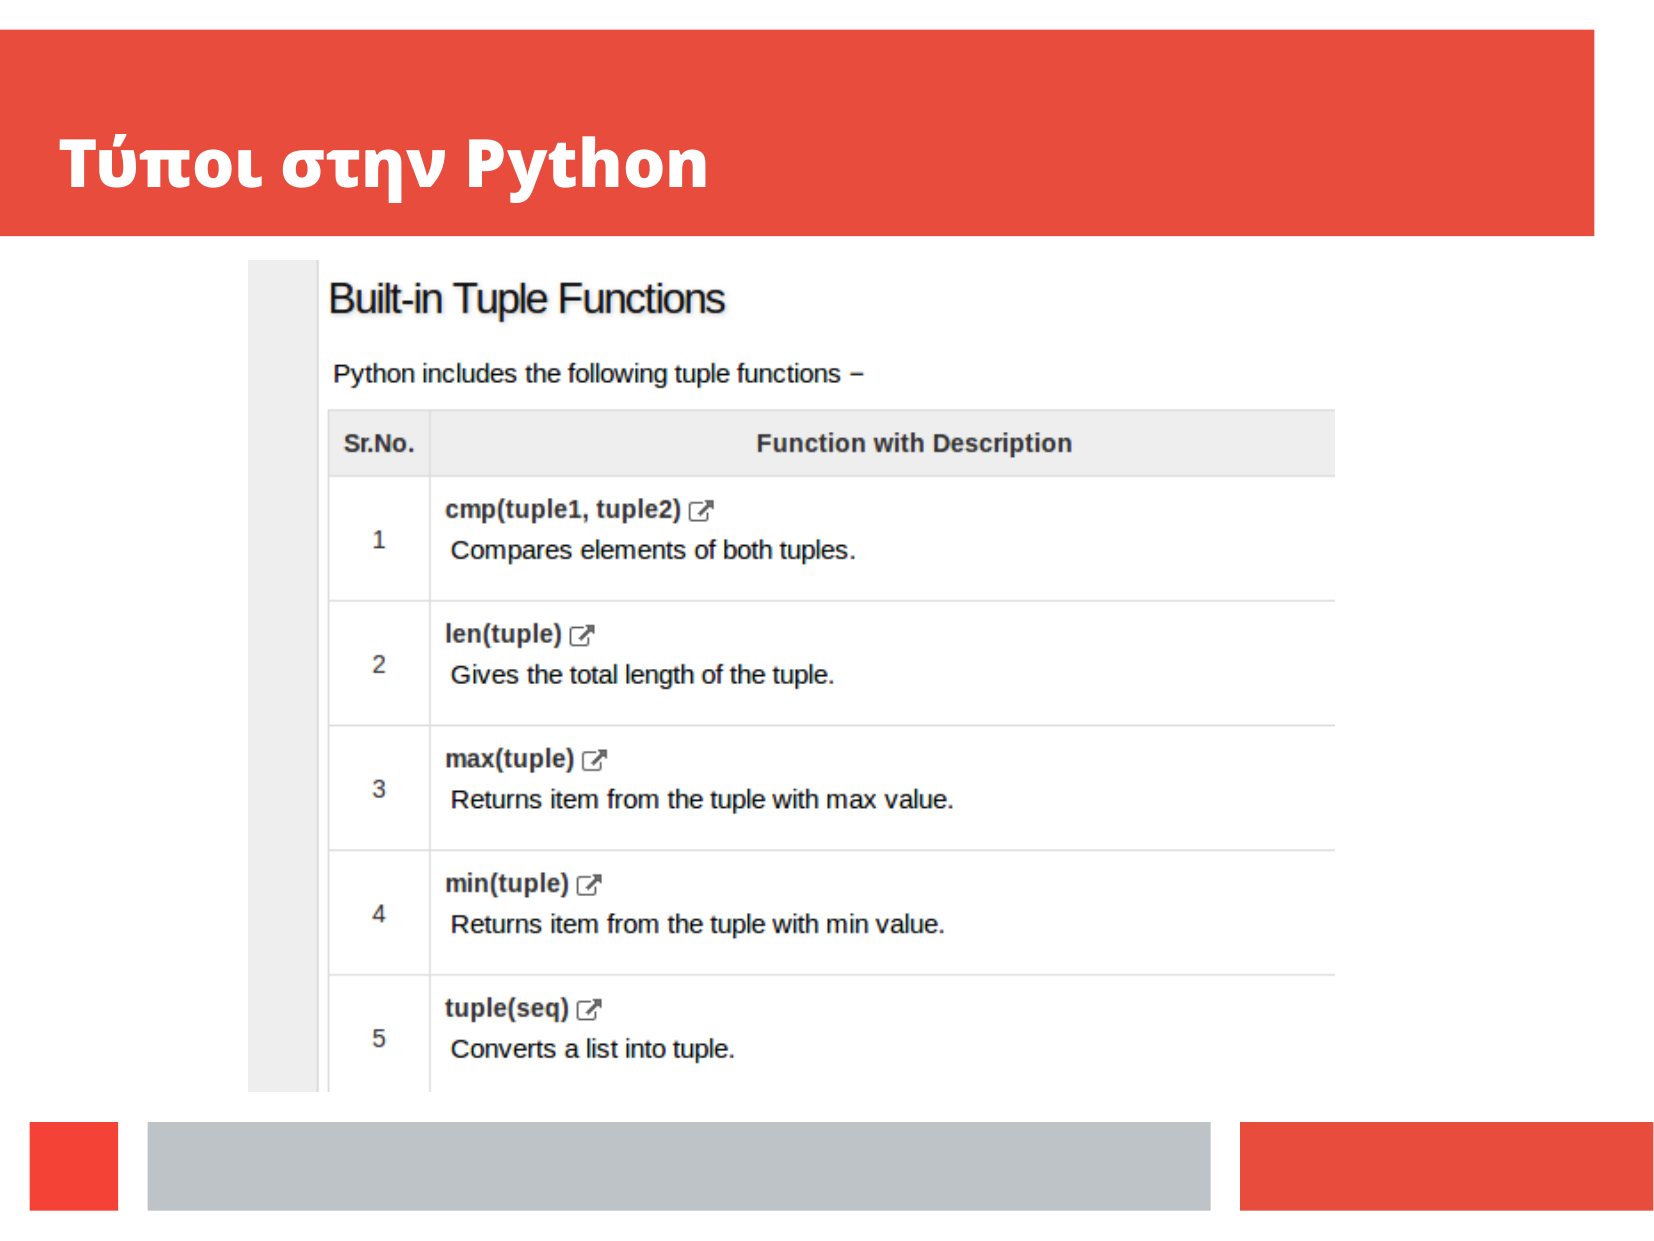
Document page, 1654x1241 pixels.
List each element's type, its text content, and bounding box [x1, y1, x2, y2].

picture [248, 260, 1335, 1092]
title Τύποι στην Python [59, 59, 1595, 207]
